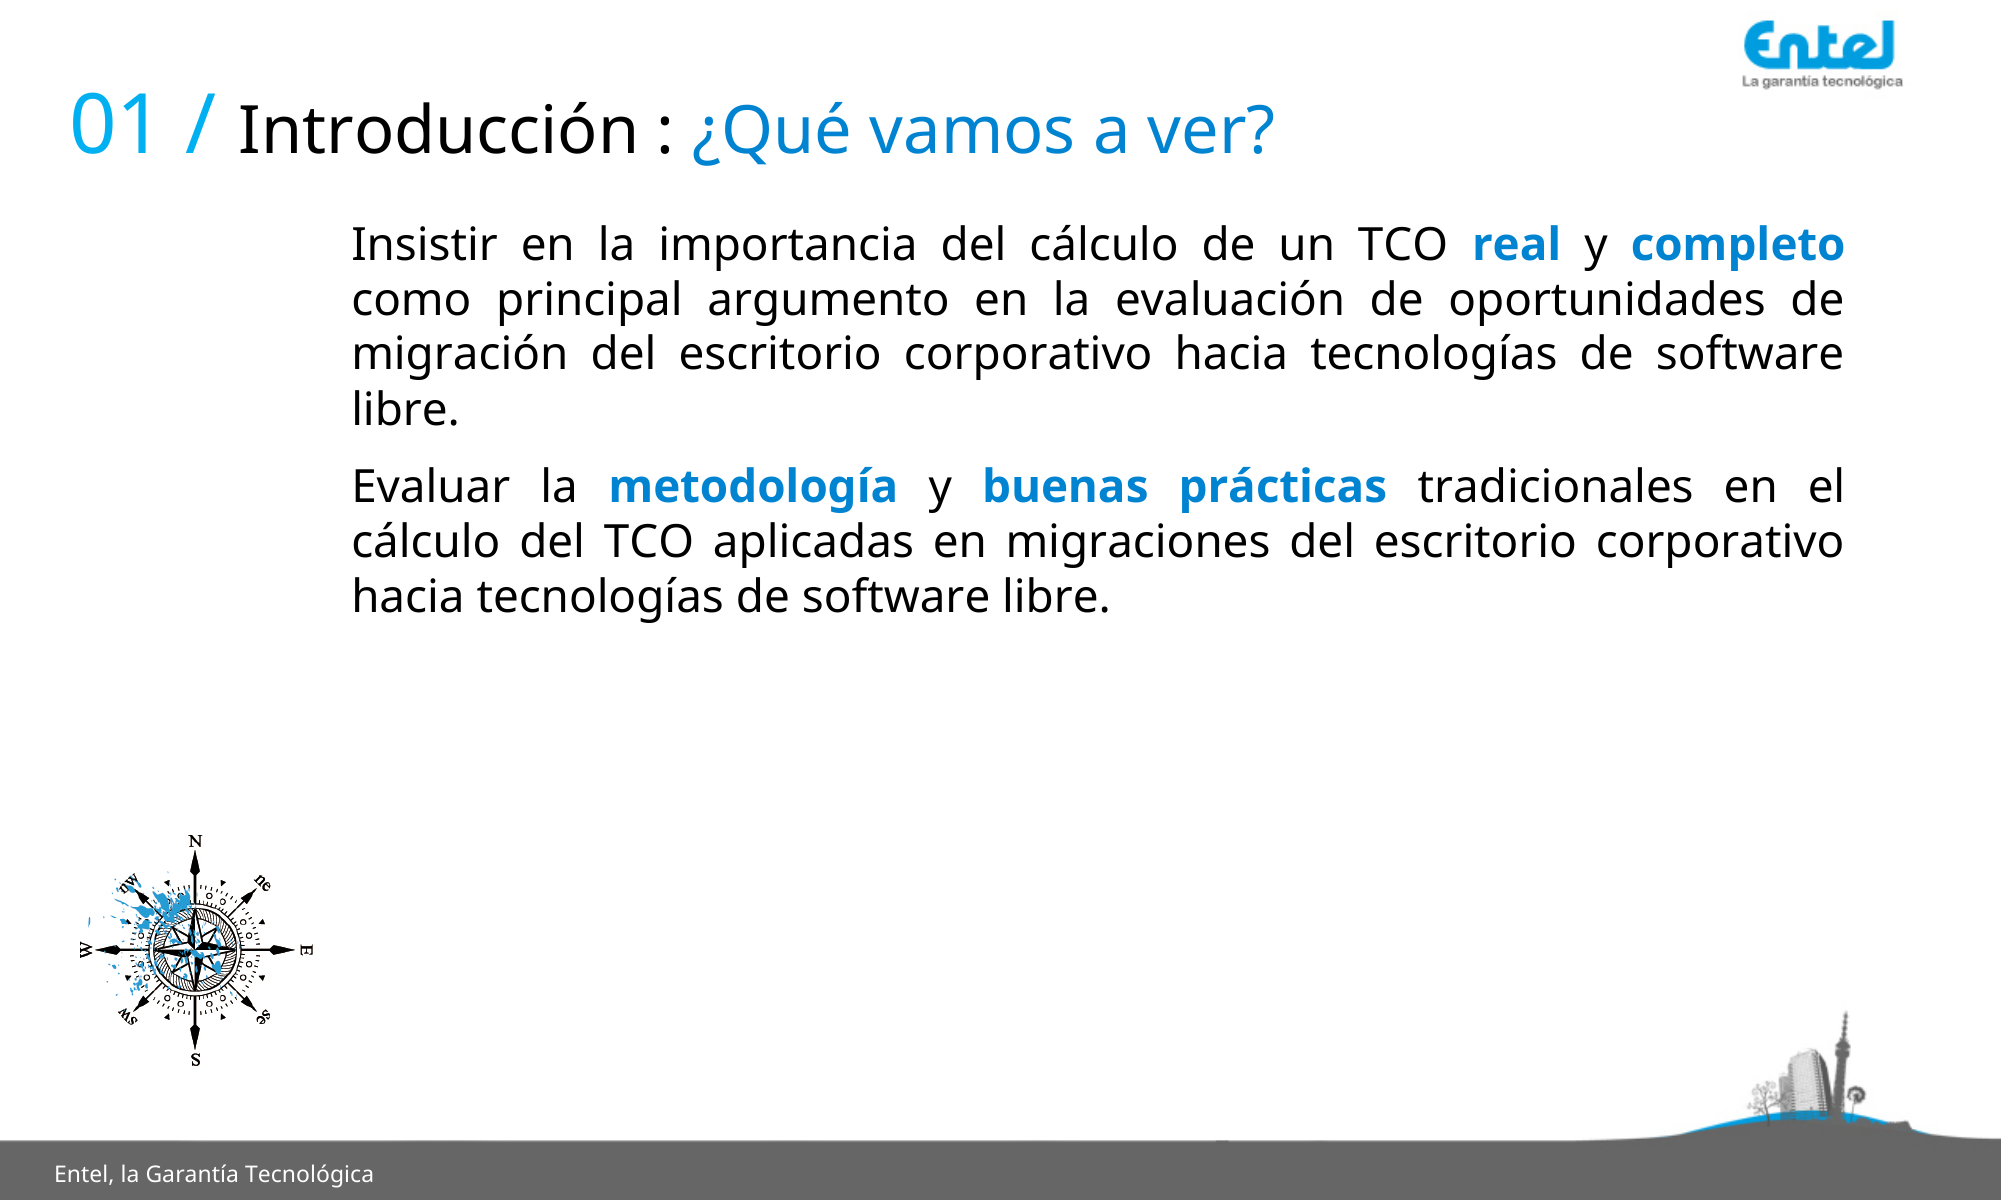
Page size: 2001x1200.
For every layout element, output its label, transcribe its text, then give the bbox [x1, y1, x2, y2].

picture [0, 0, 2001, 1200]
text_box Entel, la Garantía Tecnológica [39, 1137, 966, 1198]
text_box 01 / Introducción : ¿Qué vamos a ver? [51, 60, 1610, 202]
text_box Evaluar la metodología y buenas prácticas tradicionales en el cálculo del TCO aplicadas en migraciones del escritorio corporativo hacia tecnologías de software libre. [336, 448, 1861, 630]
text_box Insistir en la importancia del cálculo de un TCO real y completo como principal argumento en la evaluación de oportunidades de migración del escritorio corporativo hacia tecnologías de software libre. [336, 206, 1861, 443]
